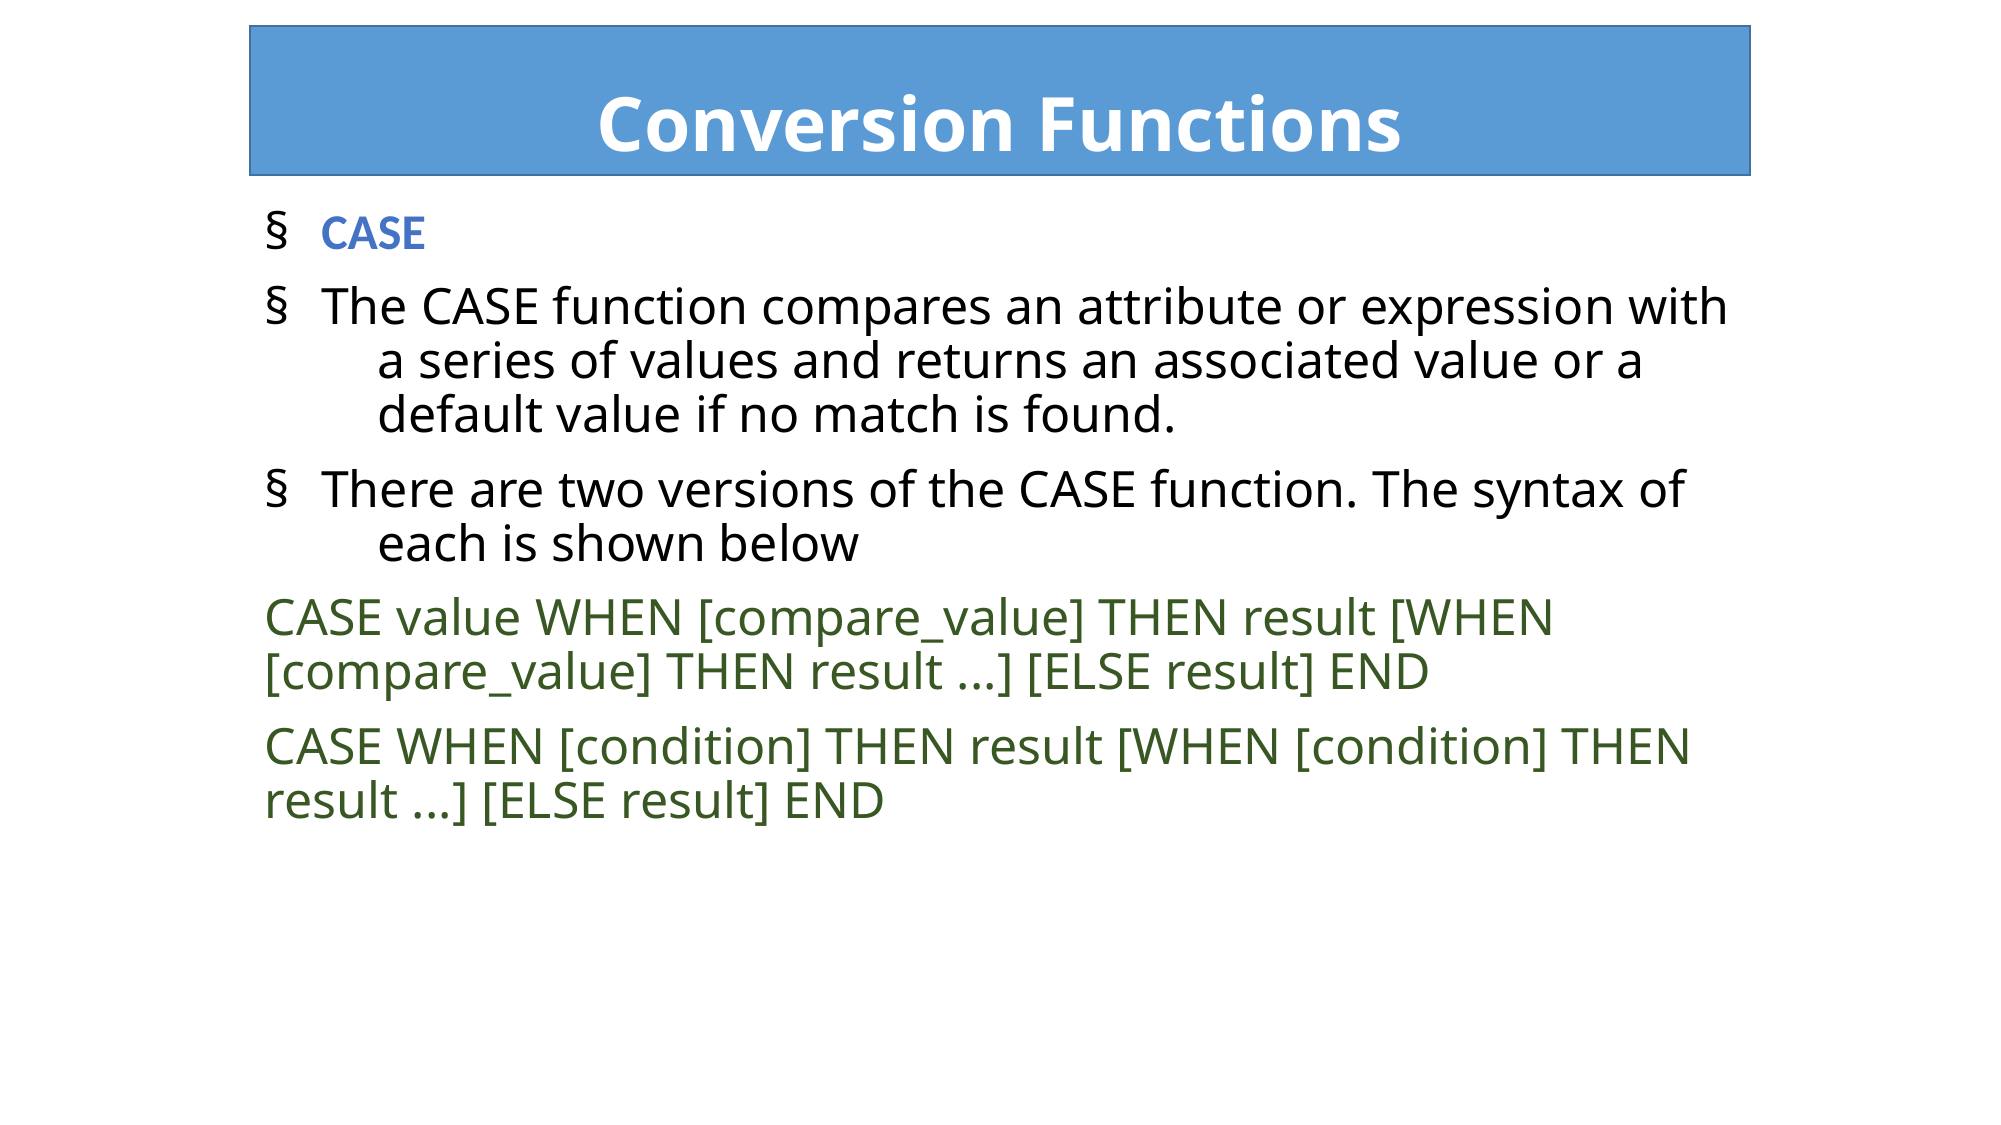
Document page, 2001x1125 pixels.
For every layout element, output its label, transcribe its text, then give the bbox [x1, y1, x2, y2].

title Conversion Functions [249, 26, 1750, 176]
subtitle CASE The CASE function compares an attribute or expression with a series of values and returns an associated value or a default value if no match is found. There are two versions of the CASE function. The syntax of each is shown below CASE value WHEN [compare_value] THEN result [WHEN [compare_value] THEN result ...] [ELSE result] END CASE WHEN [condition] THEN result [WHEN [condition] THEN result ...] [ELSE result] END [249, 198, 1750, 1051]
